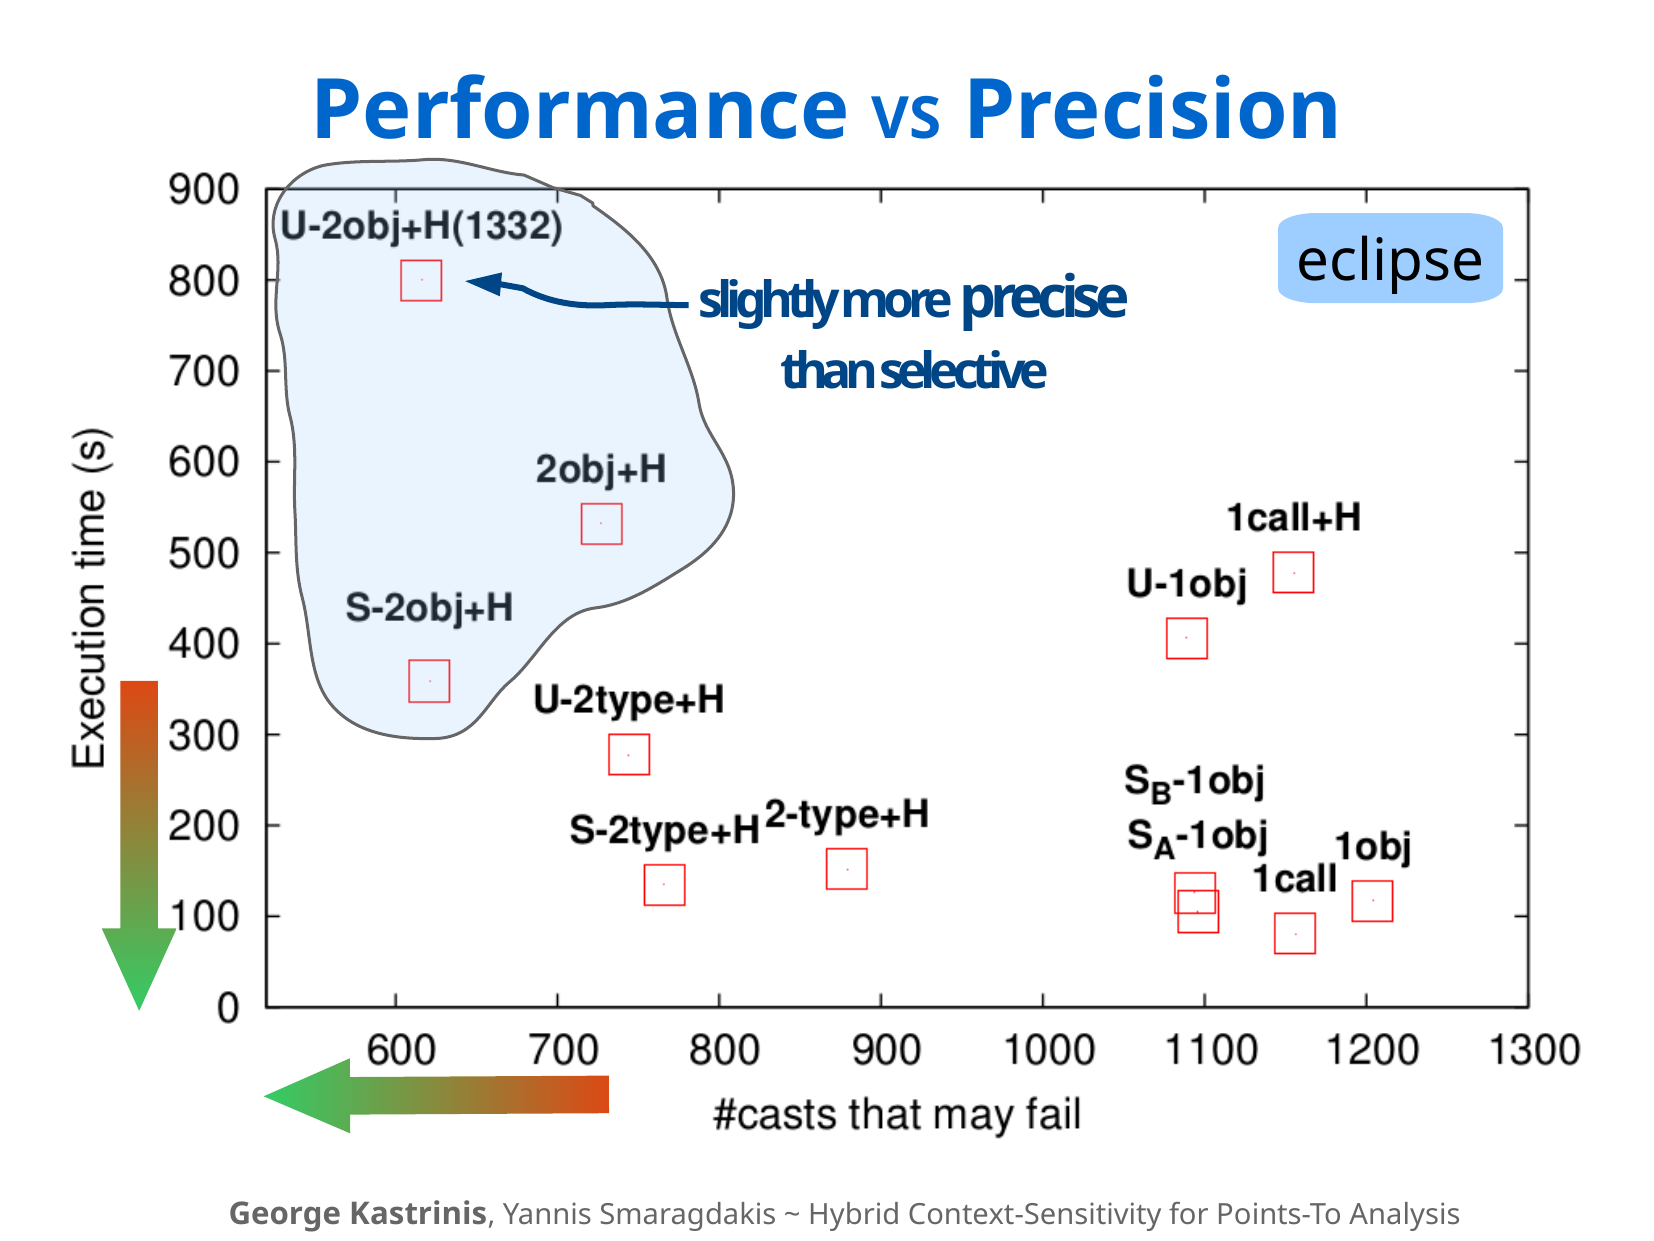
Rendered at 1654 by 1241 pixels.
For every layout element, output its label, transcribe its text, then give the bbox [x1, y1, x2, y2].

text_box [263, 1058, 610, 1134]
text_box Performance VS Precision [141, 41, 1512, 150]
text_box [273, 159, 734, 739]
text_box eclipse [1278, 213, 1504, 304]
text_box [101, 680, 177, 1011]
picture [669, 308, 683, 349]
text_box slightly more precise than selective [683, 248, 1243, 441]
picture [62, 160, 1592, 1140]
